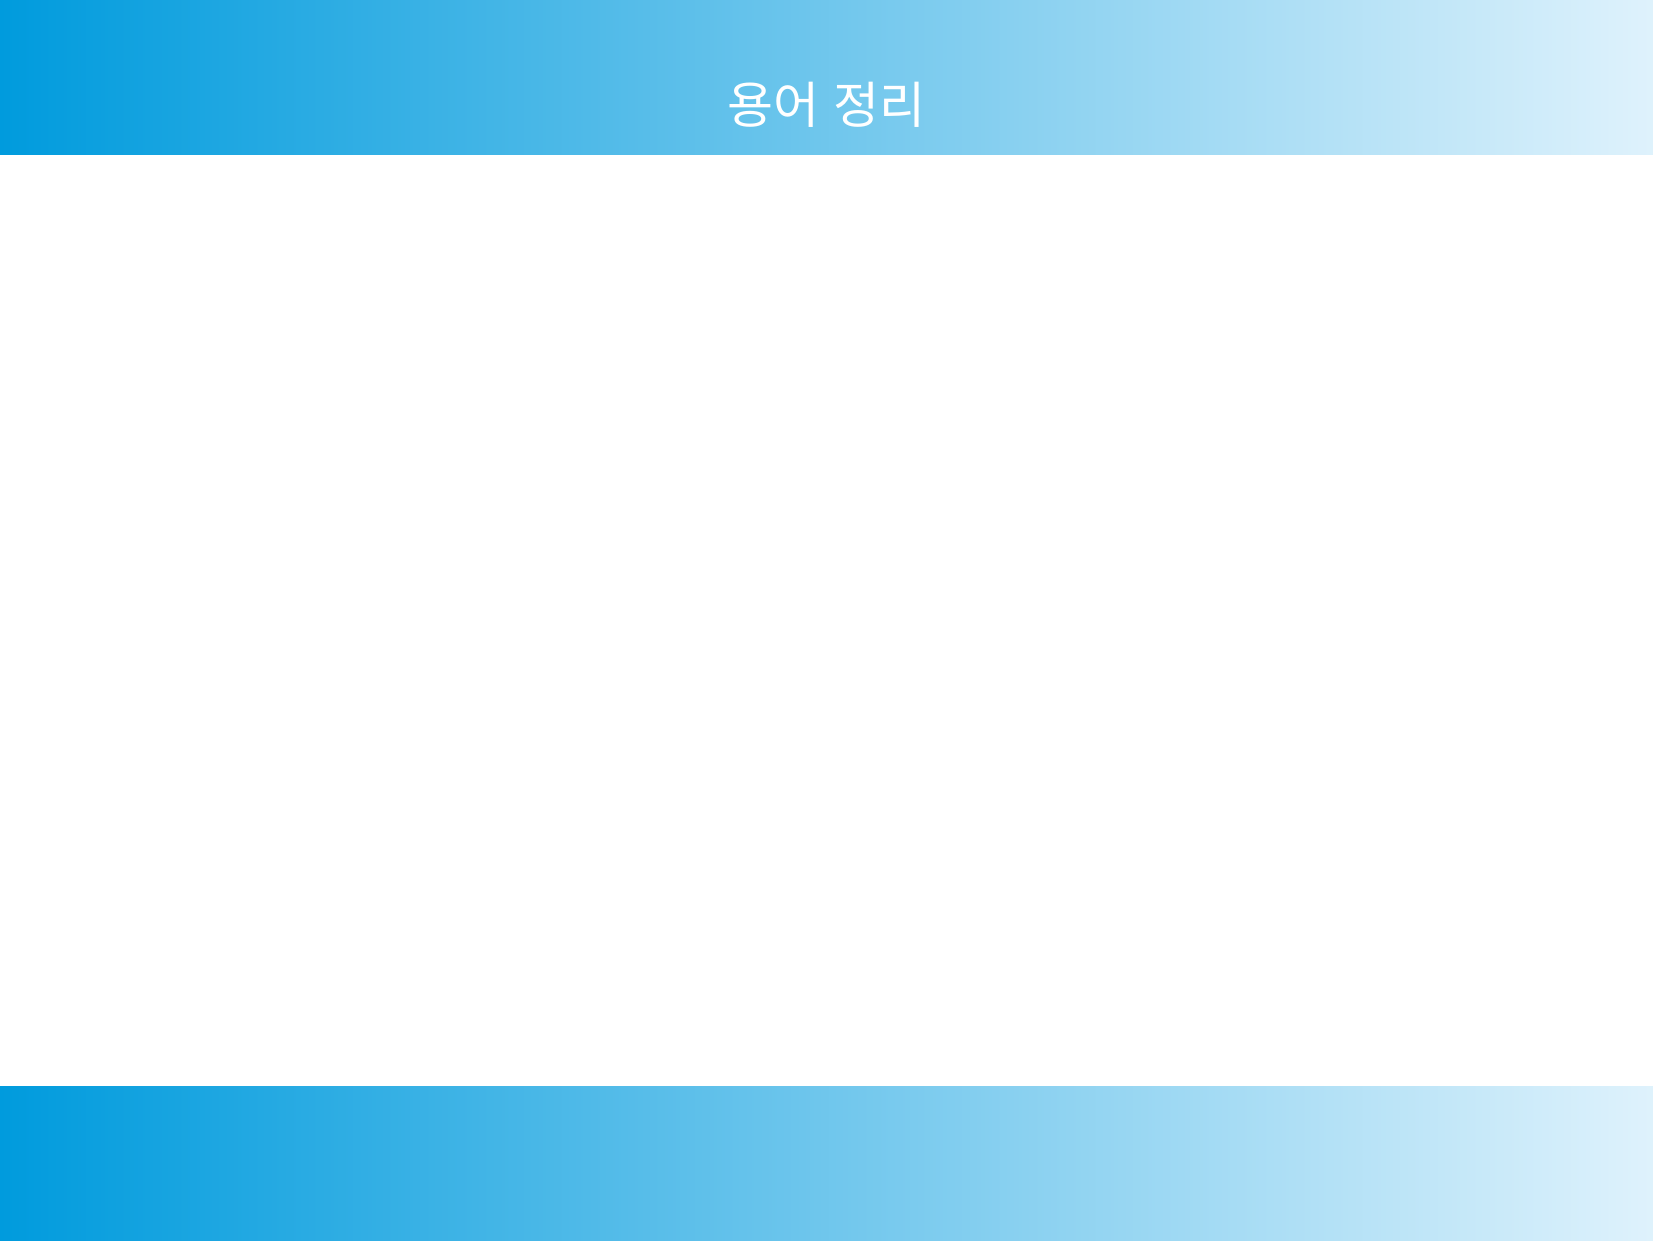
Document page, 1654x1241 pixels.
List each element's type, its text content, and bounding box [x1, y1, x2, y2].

title 용어 정리 [82, 49, 1571, 155]
